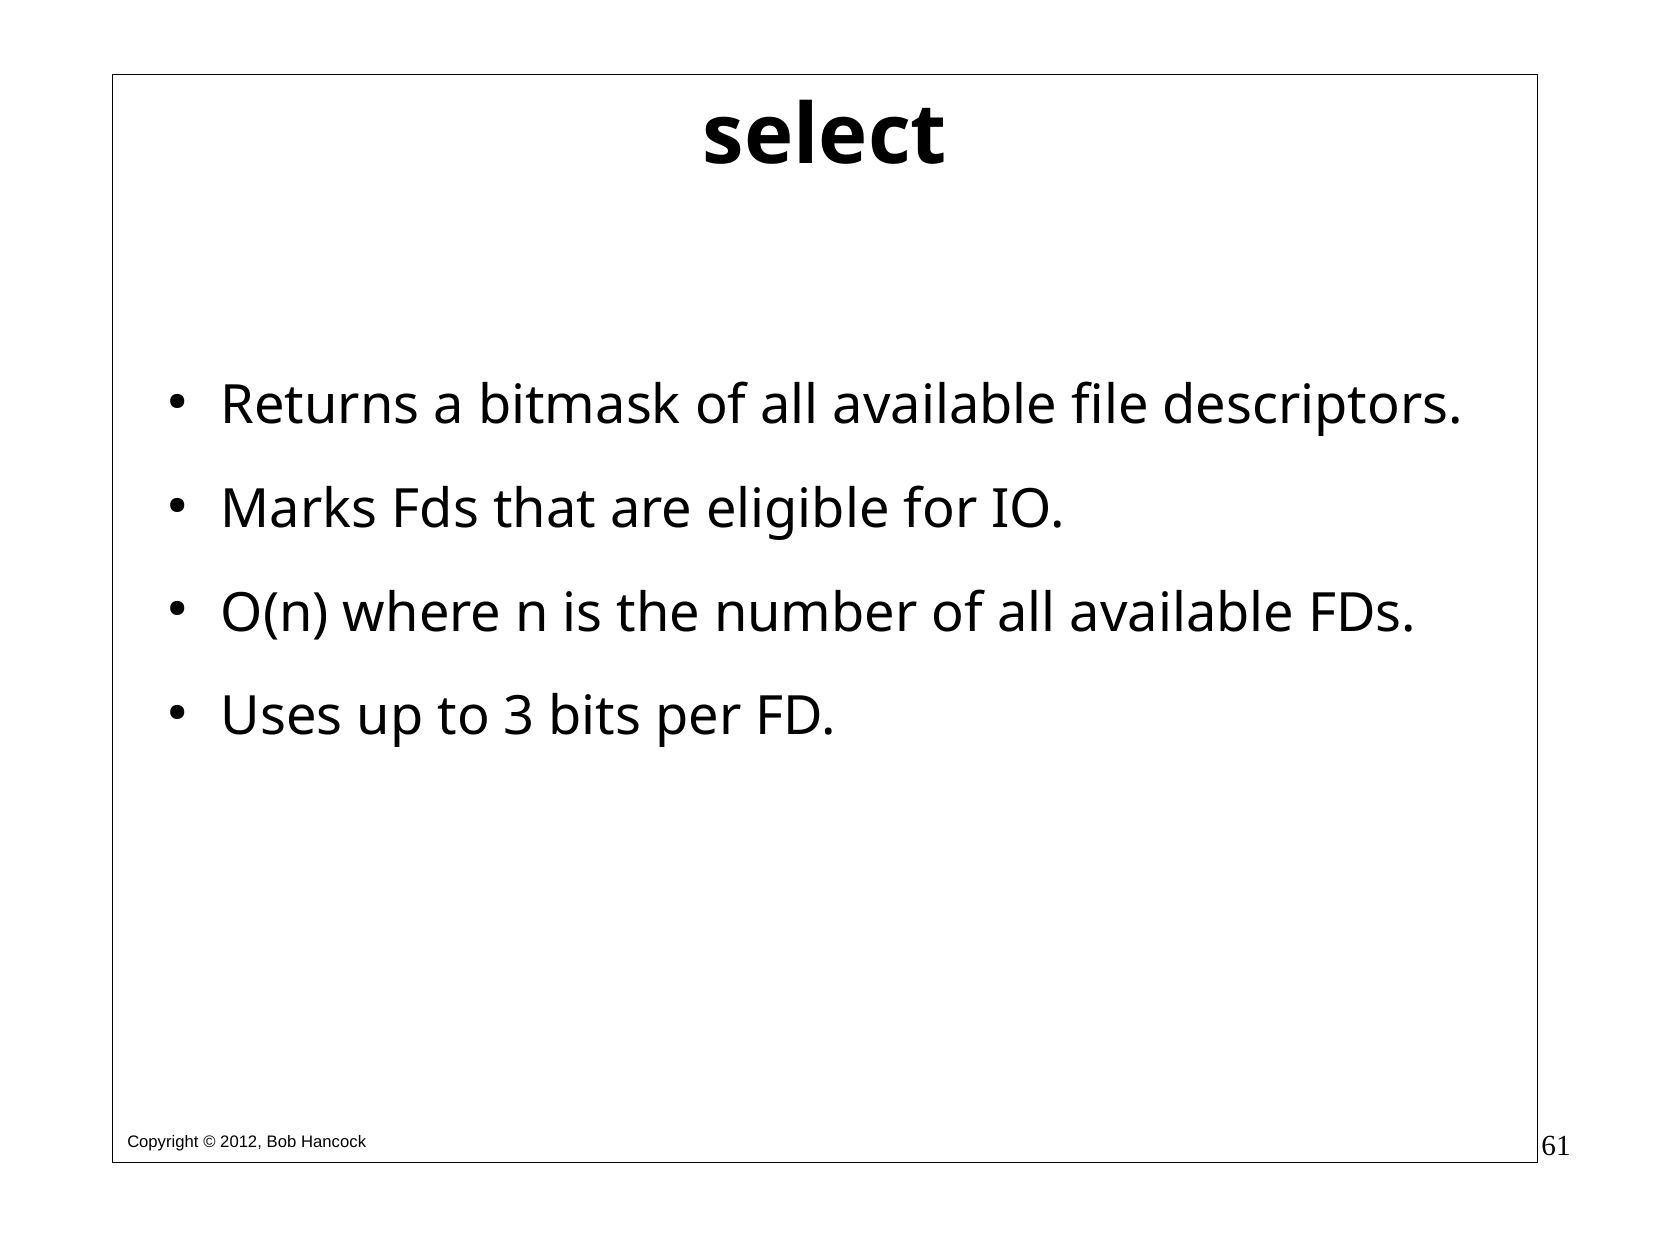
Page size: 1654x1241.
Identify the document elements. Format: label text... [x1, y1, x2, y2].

text_box Copyright © 2012, Bob Hancock [112, 1125, 382, 1159]
list Returns a bitmask of all available file descriptors. Marks Fds that are eligible for IO. O(n) where n is the number of all available FDs. Uses up to 3 bits per FD. [150, 262, 1501, 1126]
title select [112, 75, 1538, 188]
